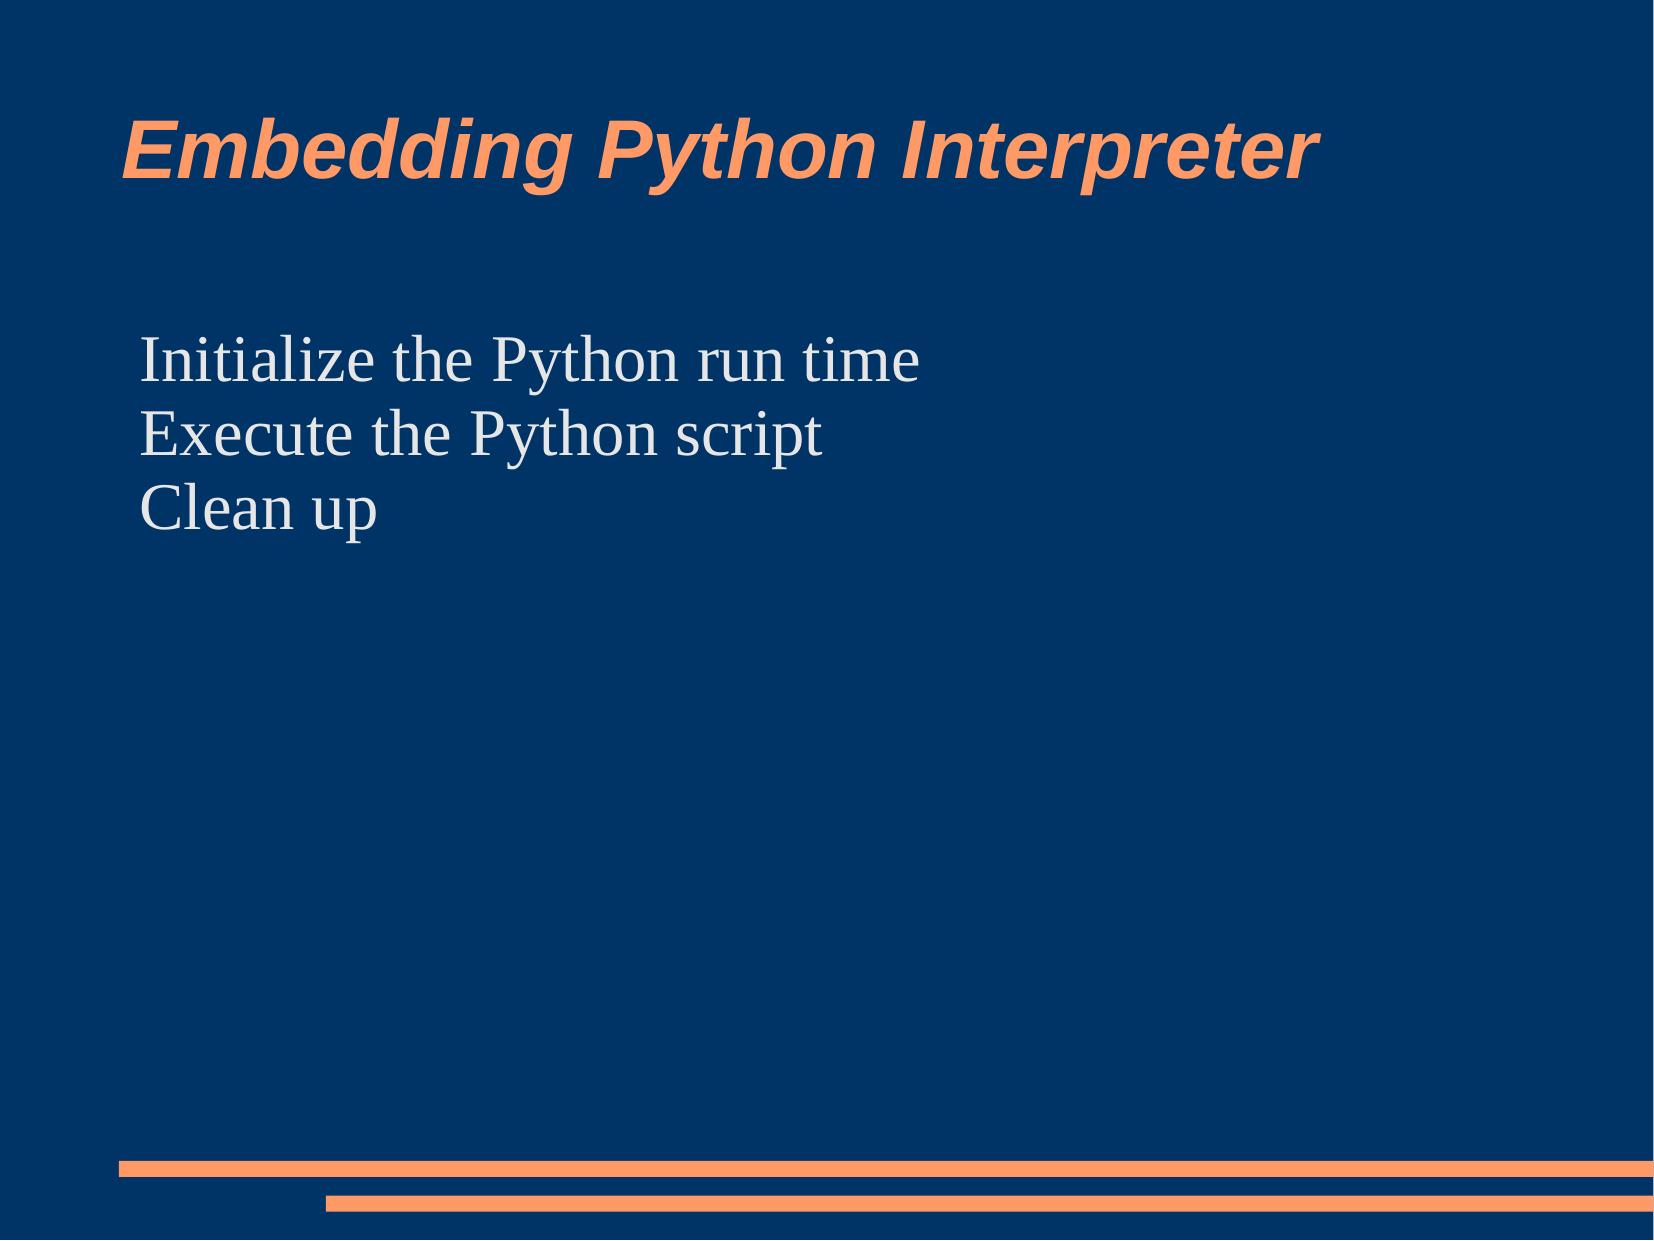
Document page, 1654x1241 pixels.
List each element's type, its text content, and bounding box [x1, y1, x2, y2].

title Embedding Python Interpreter [121, 46, 1534, 254]
list Initialize the Python run time Execute the Python script Clean up [121, 322, 1561, 1133]
